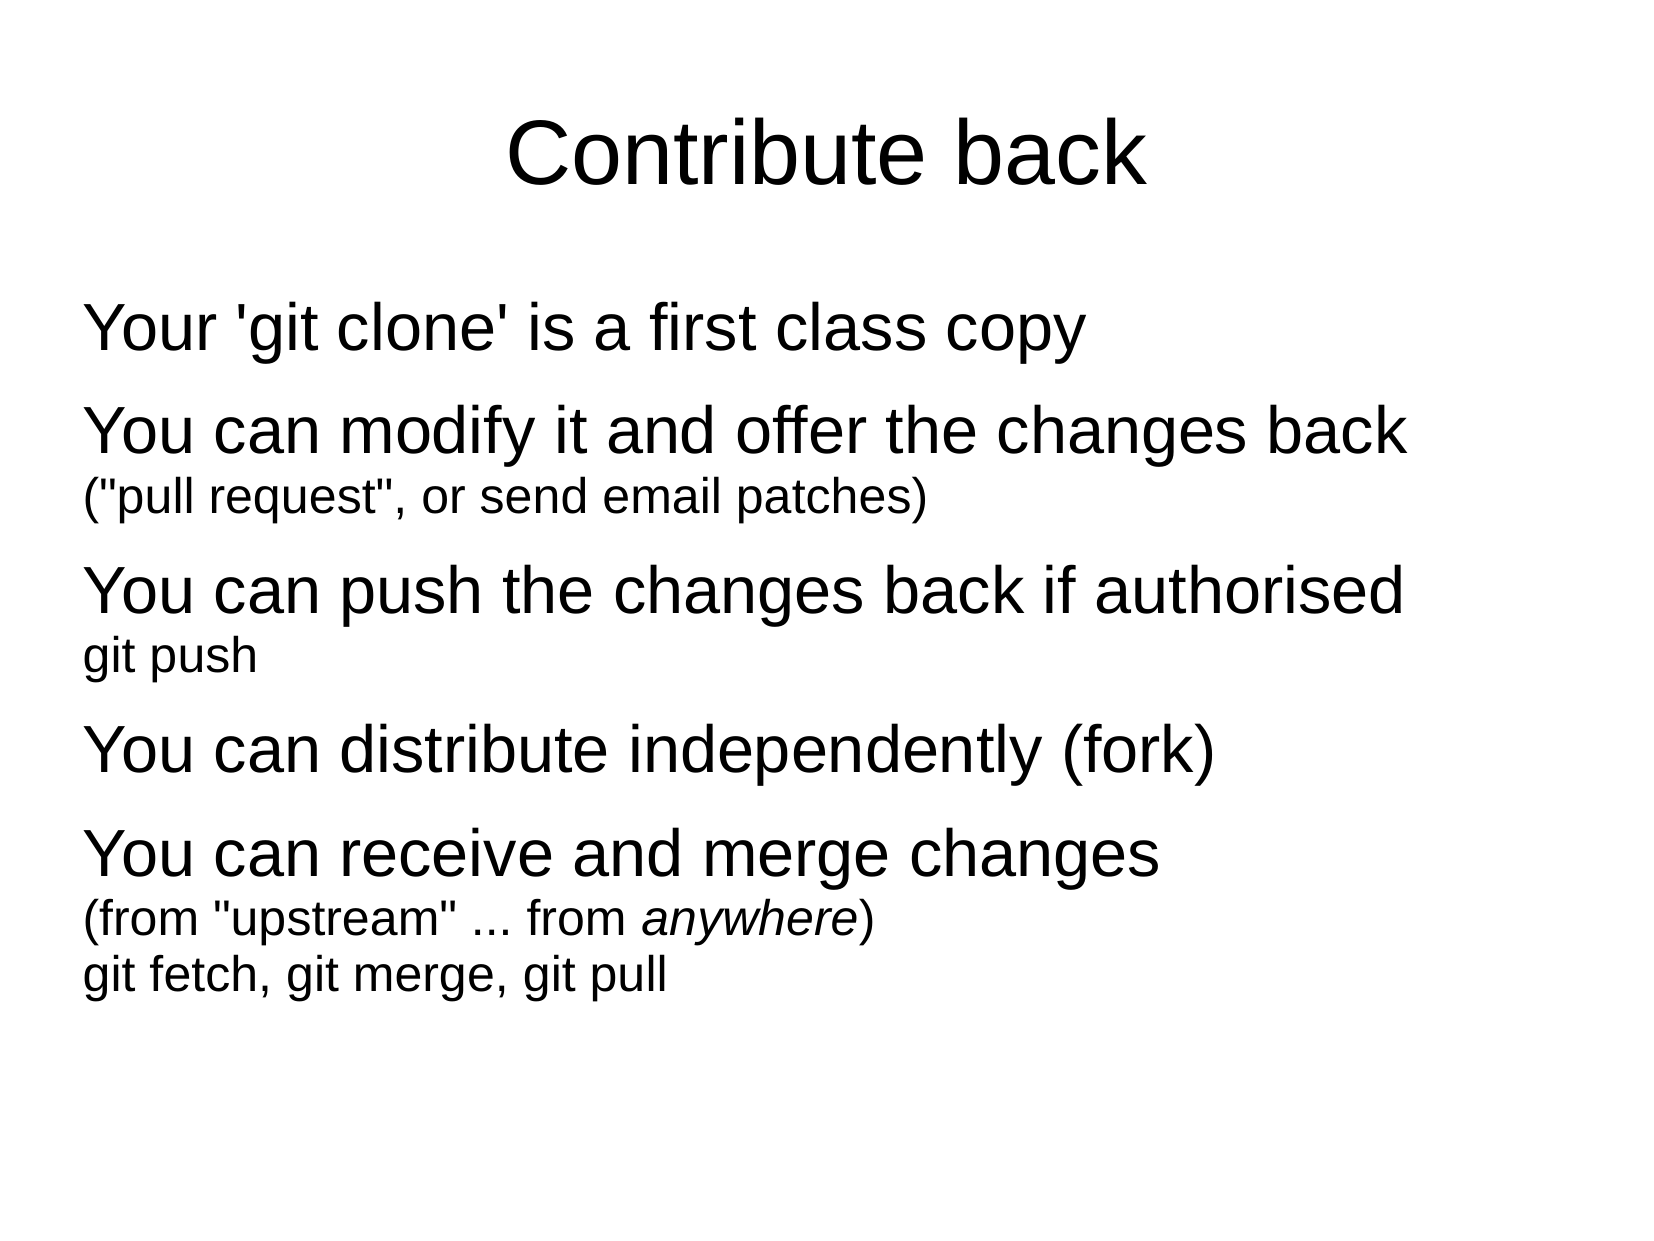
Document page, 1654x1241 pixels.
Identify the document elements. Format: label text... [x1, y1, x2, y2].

title Contribute back [82, 49, 1571, 257]
list Your 'git clone' is a first class copy You can modify it and offer the changes back ("pull request", or send email patches) You can push the changes back if authorised git push You can distribute independently (fork) You can receive and merge changes (from "upstream" ... from anywhere) git fetch, git merge, git pull [82, 290, 1571, 1141]
